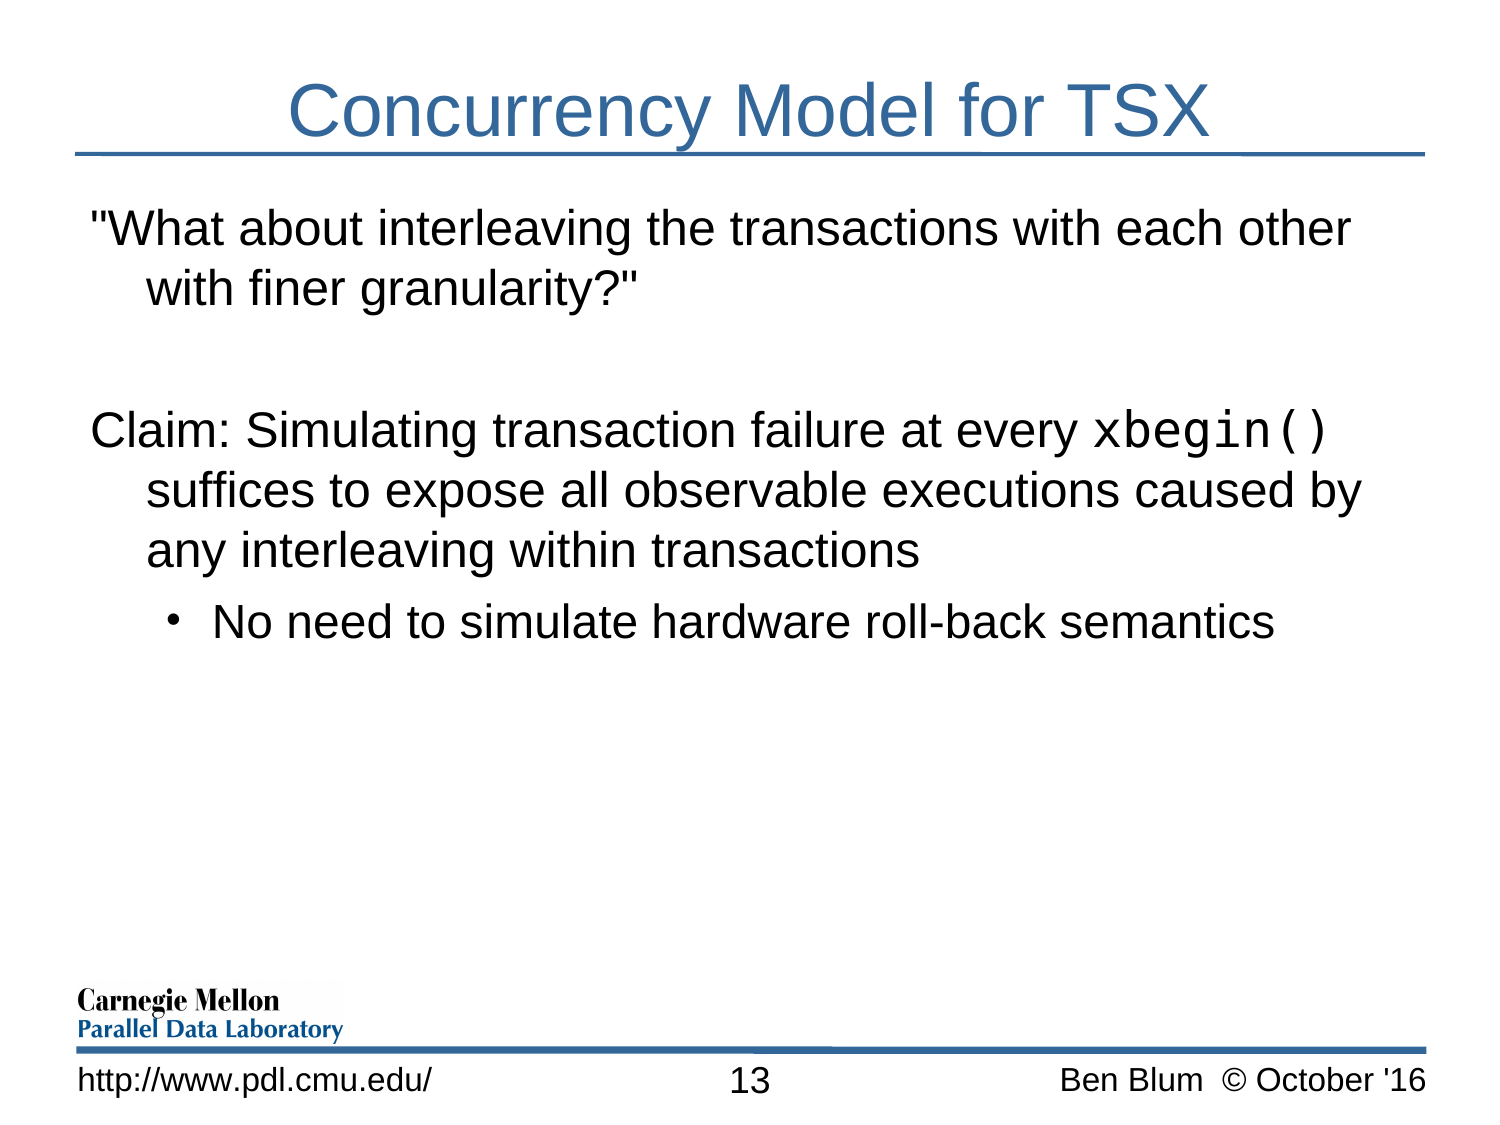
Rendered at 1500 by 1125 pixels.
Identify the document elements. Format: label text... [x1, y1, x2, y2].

picture [77, 979, 343, 1044]
list "What about interleaving the transactions with each other with finer granularity?" Claim: Simulating transaction failure at every xbegin() suffices to expose all observable executions caused by any interleaving within transactions No need to simulate hardware roll-back semantics [75, 187, 1426, 946]
title Concurrency Model for TSX [112, 50, 1388, 163]
